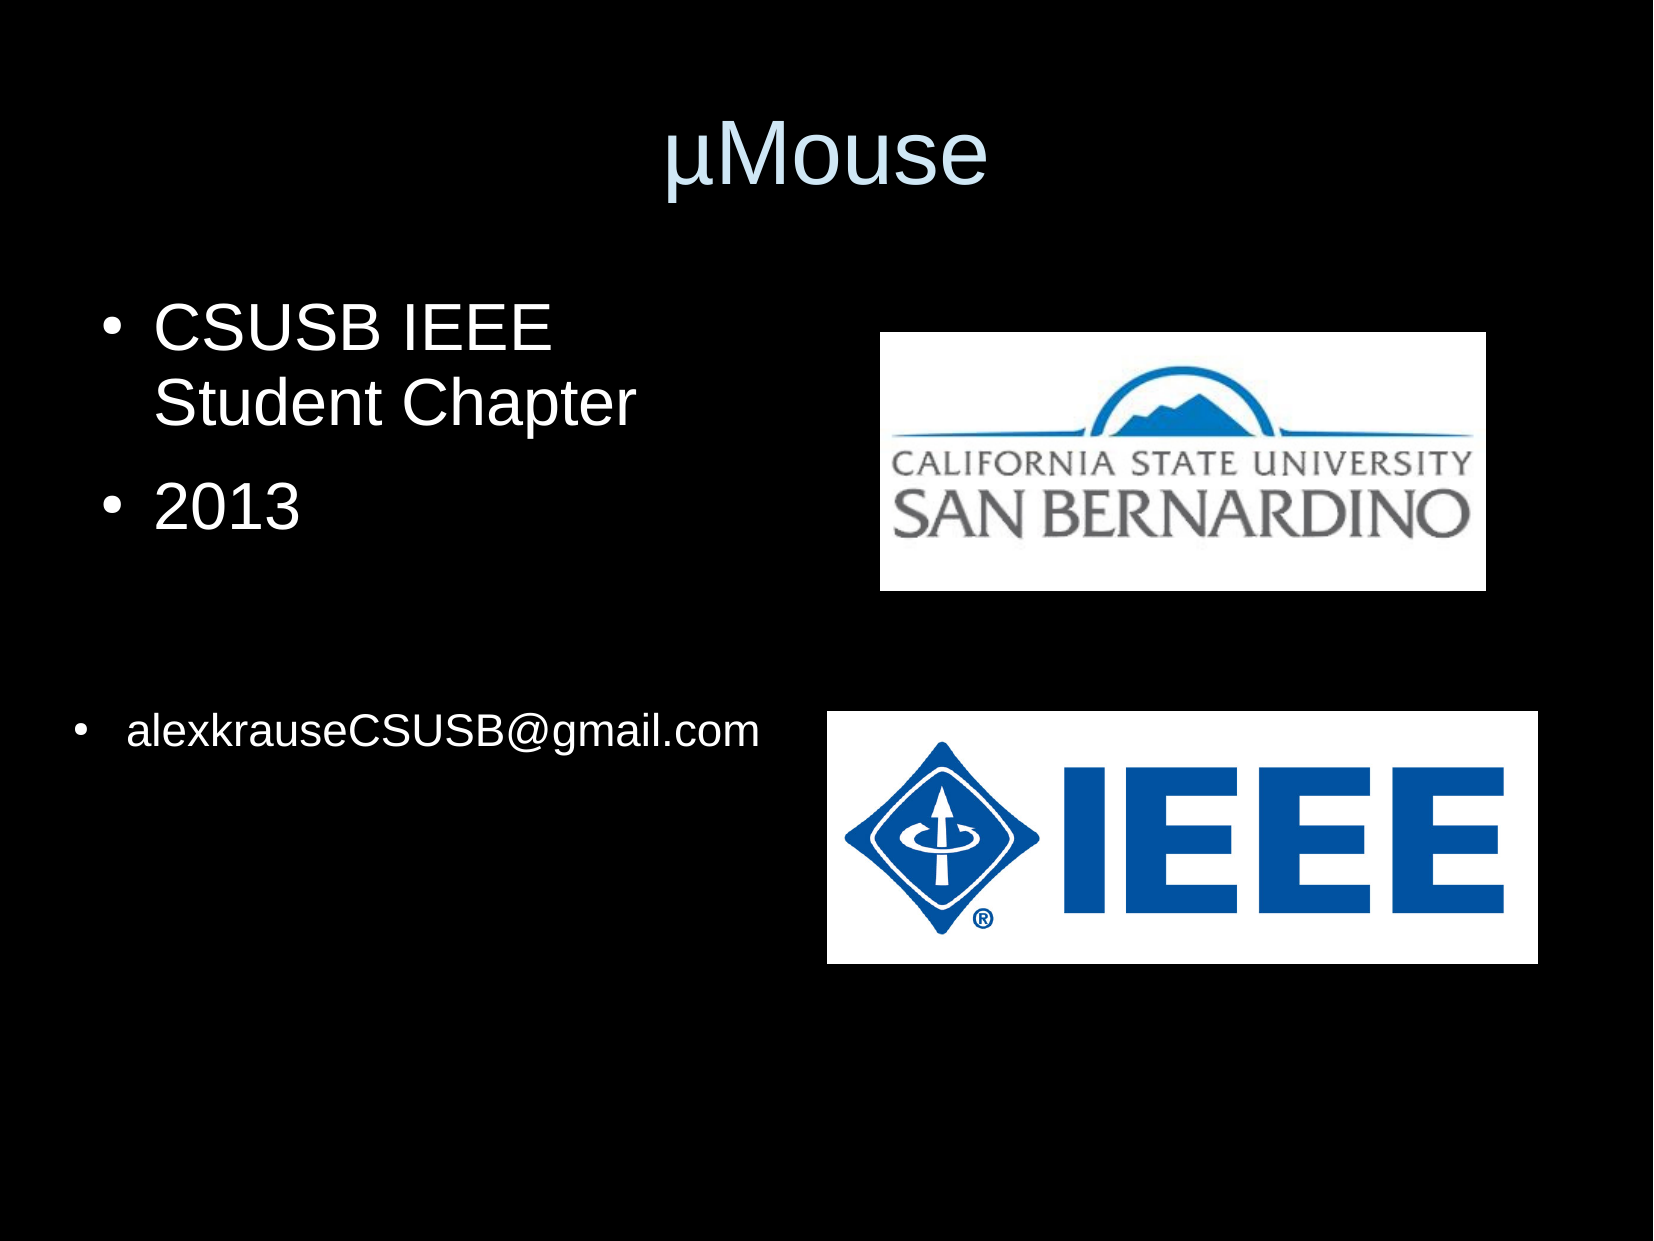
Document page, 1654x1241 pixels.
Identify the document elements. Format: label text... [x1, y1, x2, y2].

picture [880, 332, 1486, 592]
picture [827, 711, 1538, 964]
list alexkrauseCSUSB@gmail.com [55, 705, 766, 1049]
title µMouse [82, 49, 1571, 257]
list CSUSB IEEE Student Chapter 2013 [82, 290, 793, 634]
